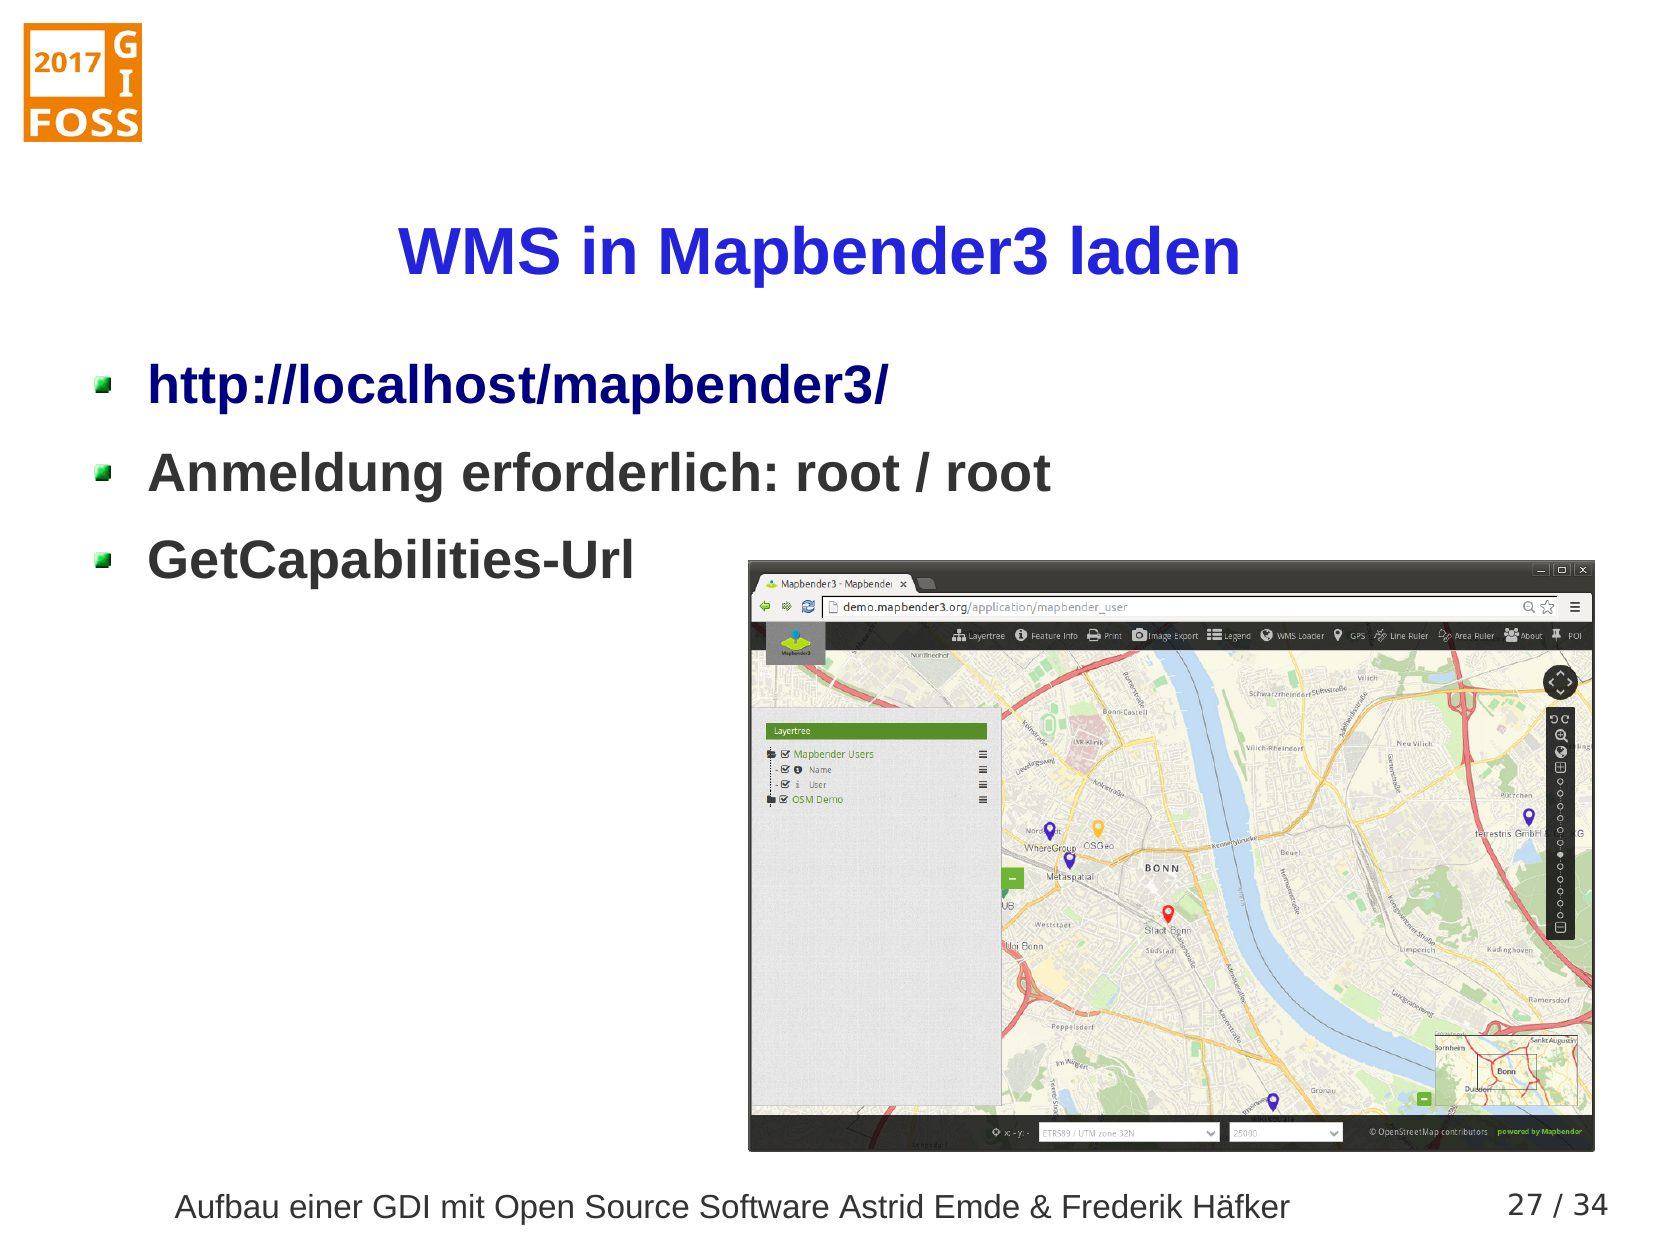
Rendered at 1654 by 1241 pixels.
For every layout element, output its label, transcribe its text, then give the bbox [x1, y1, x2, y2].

picture [23, 23, 142, 142]
list http://localhost/mapbender3/ Anmeldung erforderlich: root / root GetCapabilities-Url [76, 354, 1565, 1173]
picture [748, 560, 1595, 1152]
title WMS in Mapbender3 laden [76, 177, 1565, 325]
